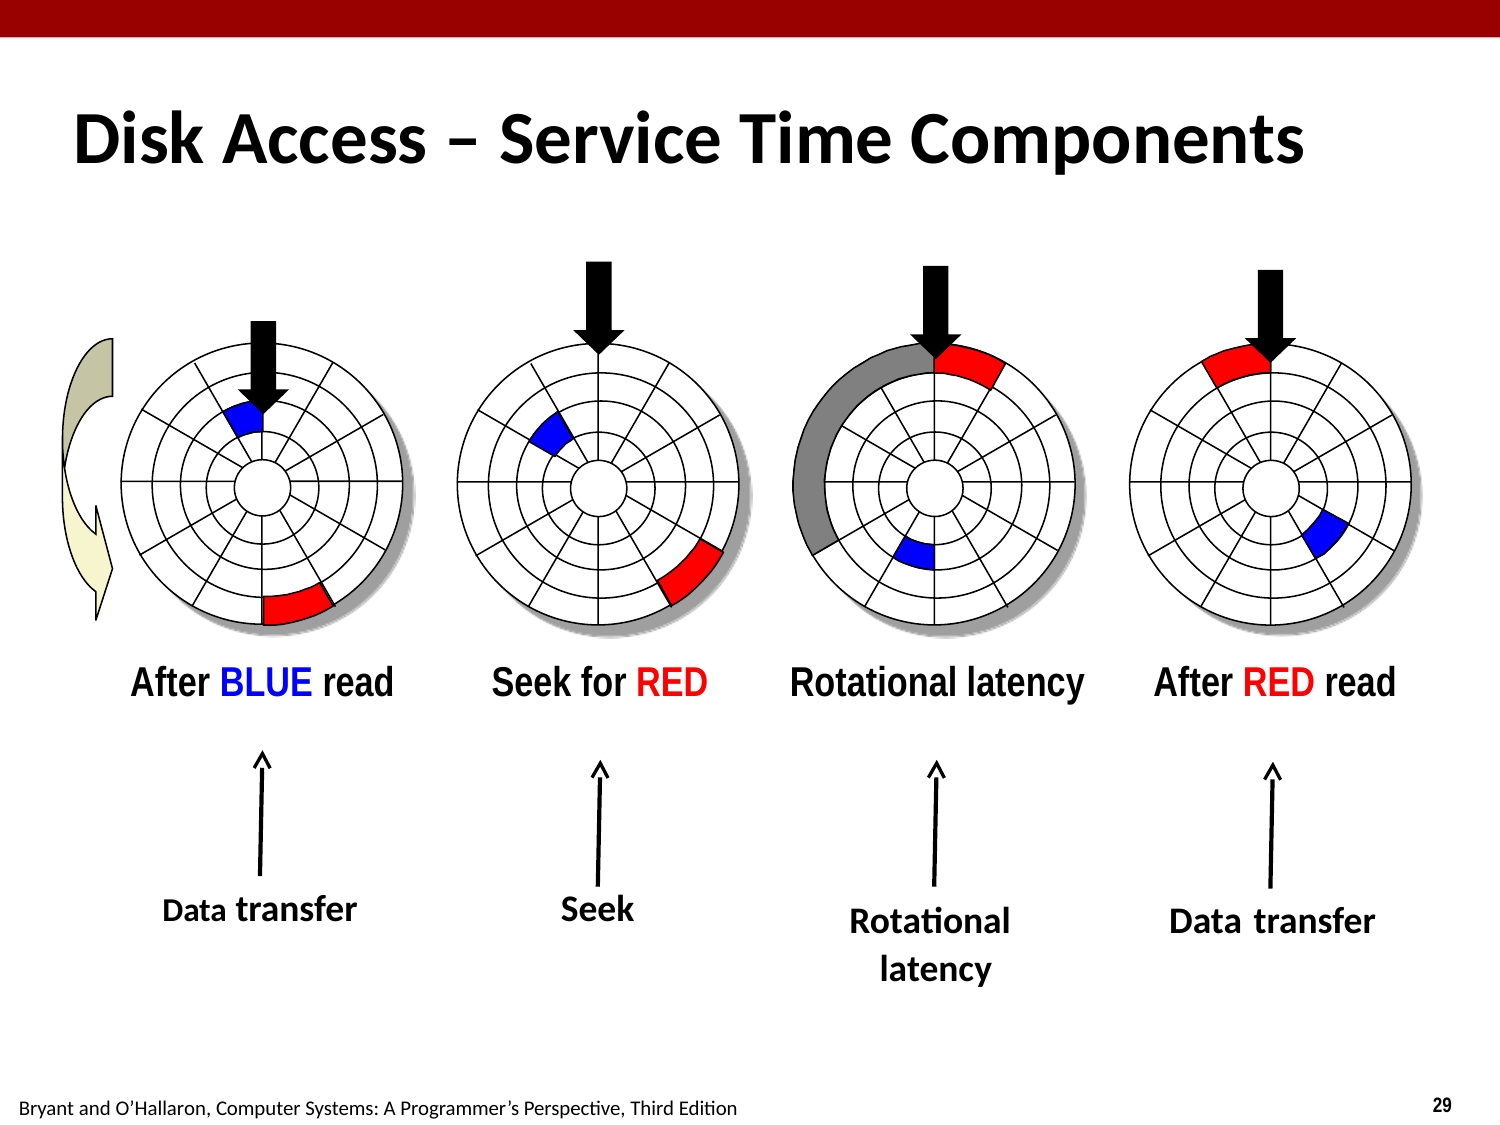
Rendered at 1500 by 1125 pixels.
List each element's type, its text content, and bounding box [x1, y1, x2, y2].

text_box [121, 321, 403, 626]
text_box Data transfer [147, 876, 373, 936]
text_box Data transfer [1154, 876, 1391, 951]
text_box [792, 266, 1076, 625]
text_box Seek [546, 876, 650, 936]
text_box After RED read [1100, 647, 1450, 713]
text_box Rotational latency [799, 876, 1072, 996]
title Disk Access – Service Time Components [58, 71, 1387, 197]
text_box Rotational latency [737, 647, 1100, 713]
text_box After BLUE read [87, 647, 438, 713]
text_box [457, 262, 739, 625]
text_box [1129, 270, 1412, 626]
text_box [62, 338, 113, 621]
text_box Seek for RED [449, 647, 737, 713]
